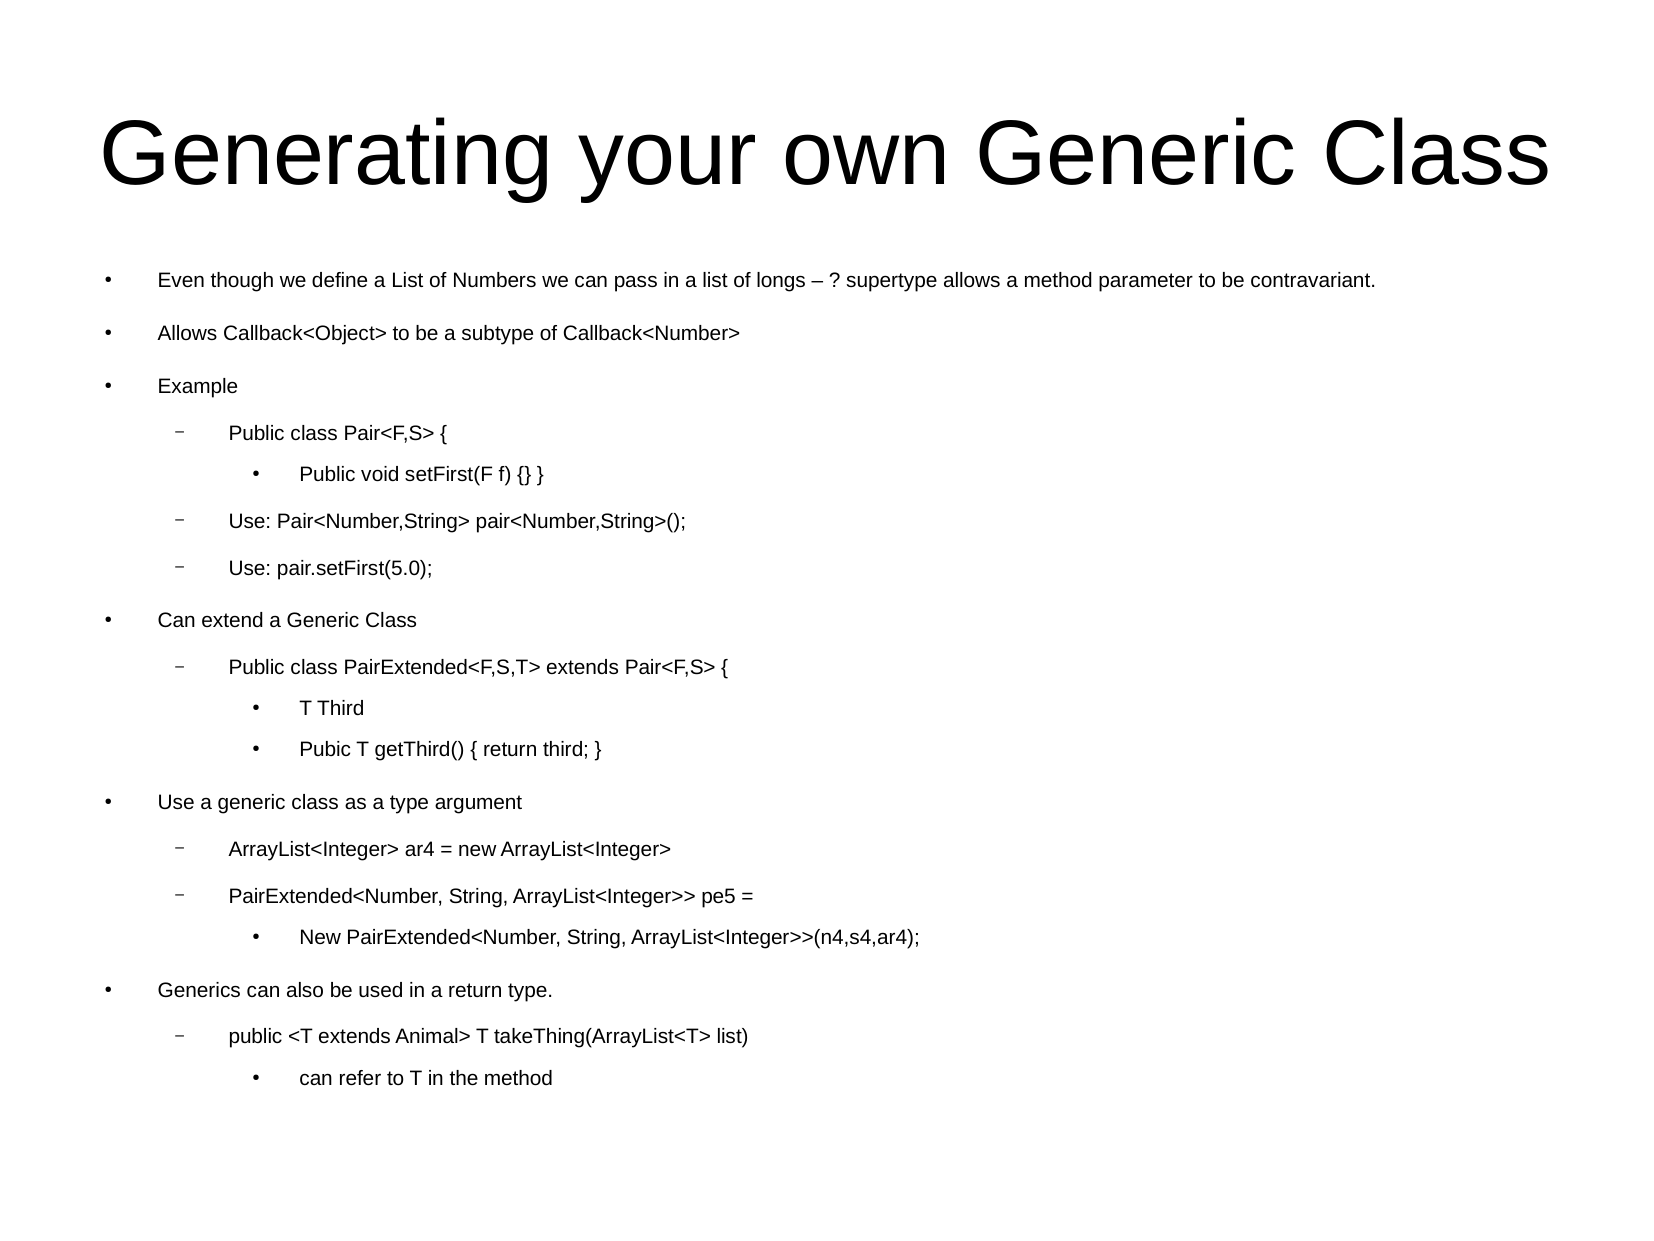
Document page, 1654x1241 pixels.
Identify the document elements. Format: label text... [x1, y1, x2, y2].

title Generating your own Generic Class [82, 56, 1571, 250]
list Even though we define a List of Numbers we can pass in a list of longs – ? supertype allows a method parameter to be contravariant. Allows Callback<Object> to be a subtype of Callback<Number> Example Public class Pair<F,S> { Public void setFirst(F f) {} } Use: Pair<Number,String> pair<Number,String>(); Use: pair.setFirst(5.0); Can extend a Generic Class Public class PairExtended<F,S,T> extends Pair<F,S> { T Third Pubic T getThird() { return third; } Use a generic class as a type argument ArrayList<Integer> ar4 = new ArrayList<Integer> PairExtended<Number, String, ArrayList<Integer>> pe5 = New PairExtended<Number, String, ArrayList<Integer>>(n4,s4,ar4); Generics can also be used in a return type. public <T extends Animal> T takeThing(ArrayList<T> list) can refer to T in the method [86, 269, 1576, 1201]
